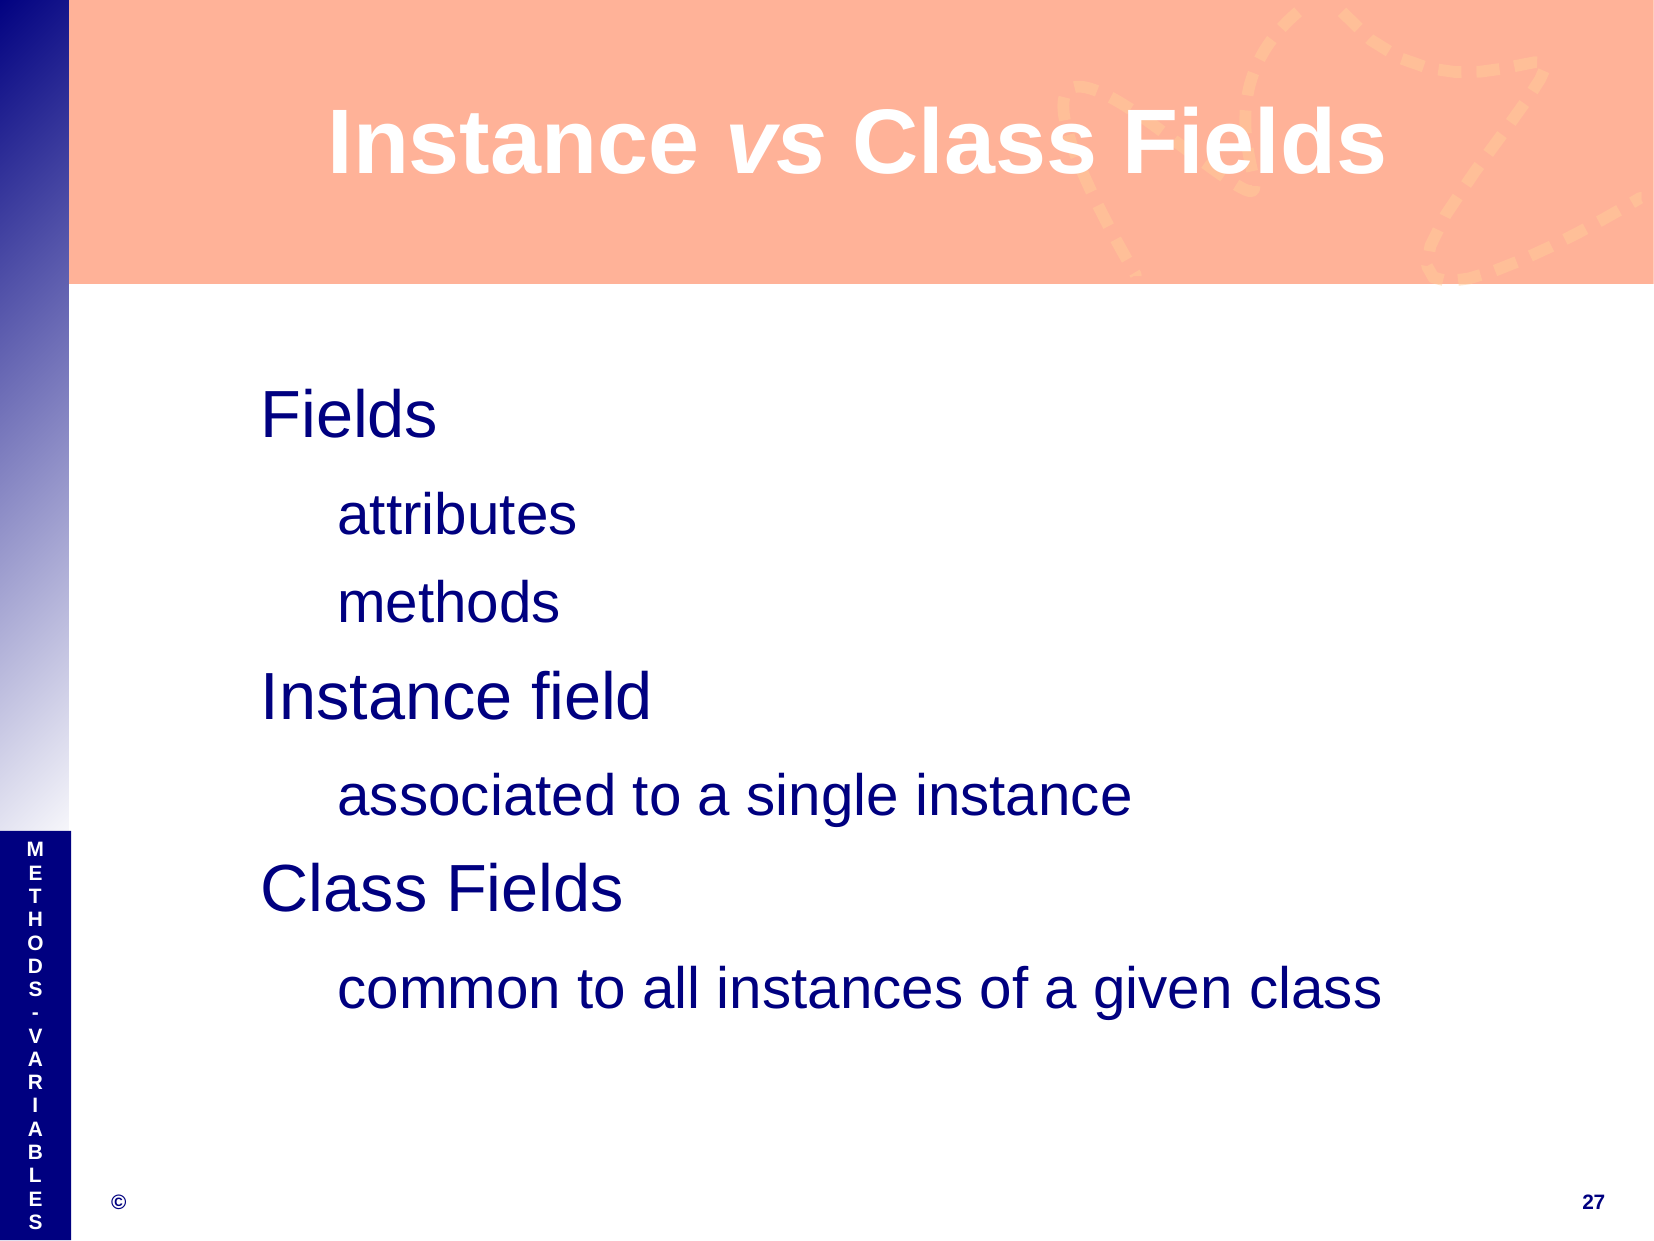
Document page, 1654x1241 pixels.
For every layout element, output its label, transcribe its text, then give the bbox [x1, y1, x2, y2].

list Fields attributes methods Instance field associated to a single instance Class Fields common to all instances of a given class [243, 377, 1473, 1043]
text_box M E T H O D S - V A R I A B L E S [0, 830, 71, 1241]
title Instance vs Class Fields [99, 37, 1617, 246]
